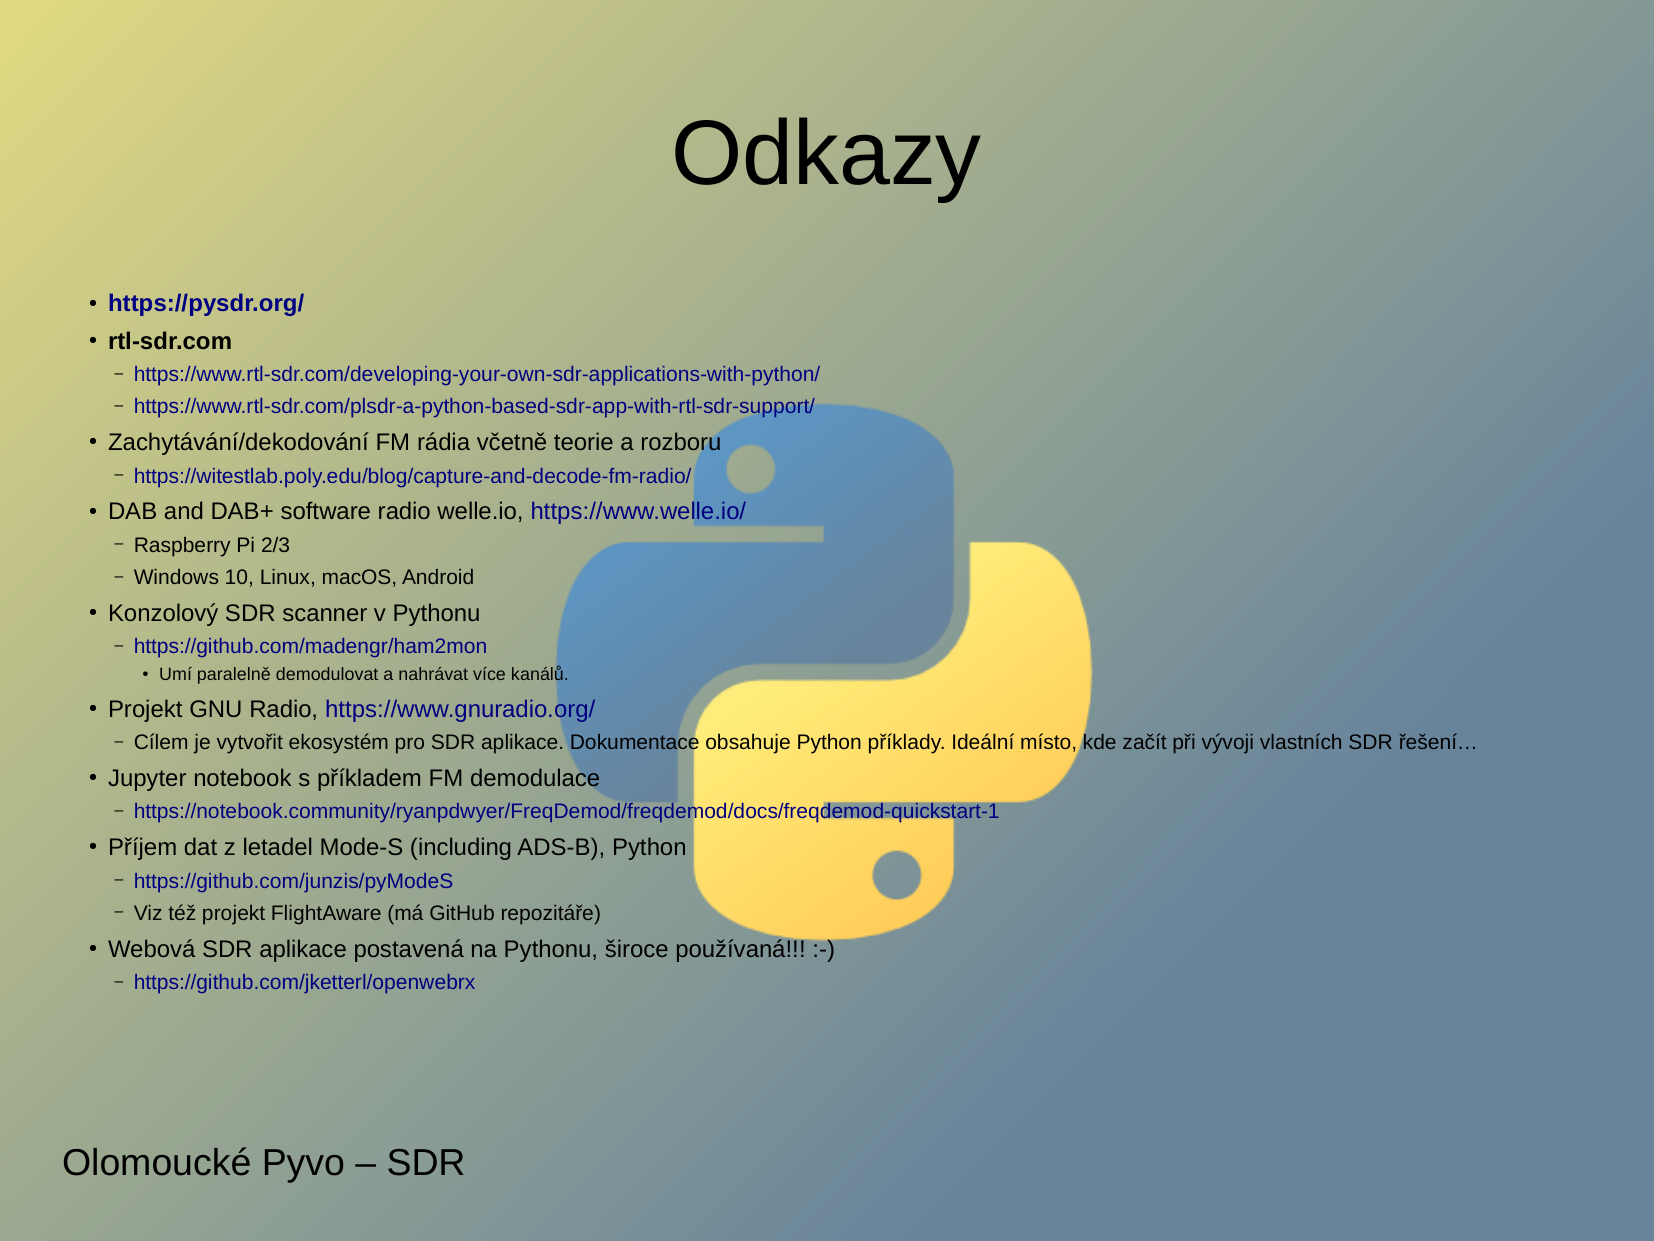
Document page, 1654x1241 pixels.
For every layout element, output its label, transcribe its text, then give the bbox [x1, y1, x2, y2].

text_box Olomoucké Pyvo – SDR [47, 1133, 778, 1191]
list https://pysdr.org/ rtl-sdr.com https://www.rtl-sdr.com/developing-your-own-sdr-applications-with-python/ https://www.rtl-sdr.com/plsdr-a-python-based-sdr-app-with-rtl-sdr-support/ Zachytávání/dekodování FM rádia včetně teorie a rozboru https://witestlab.poly.edu/blog/capture-and-decode-fm-radio/ DAB and DAB+ software radio welle.io, https://www.welle.io/ Raspberry Pi 2/3 Windows 10, Linux, macOS, Android Konzolový SDR scanner v Pythonu https://github.com/madengr/ham2mon Umí paralelně demodulovat a nahrávat více kanálů. Projekt GNU Radio, https://www.gnuradio.org/ Cílem je vytvořit ekosystém pro SDR aplikace. Dokumentace obsahuje Python příklady. Ideální místo, kde začít při vývoji vlastních SDR řešení… Jupyter notebook s příkladem FM demodulace https://notebook.community/ryanpdwyer/FreqDemod/freqdemod/docs/freqdemod-quickstart-1 Příjem dat z letadel Mode-S (including ADS-B), Python https://github.com/junzis/pyModeS Viz též projekt FlightAware (má GitHub repozitáře) Webová SDR aplikace postavená na Pythonu, široce používaná!!! :-) https://github.com/jketterl/openwebrx [82, 290, 1571, 1010]
title Odkazy [82, 49, 1571, 257]
picture [0, 0, 1654, 1241]
